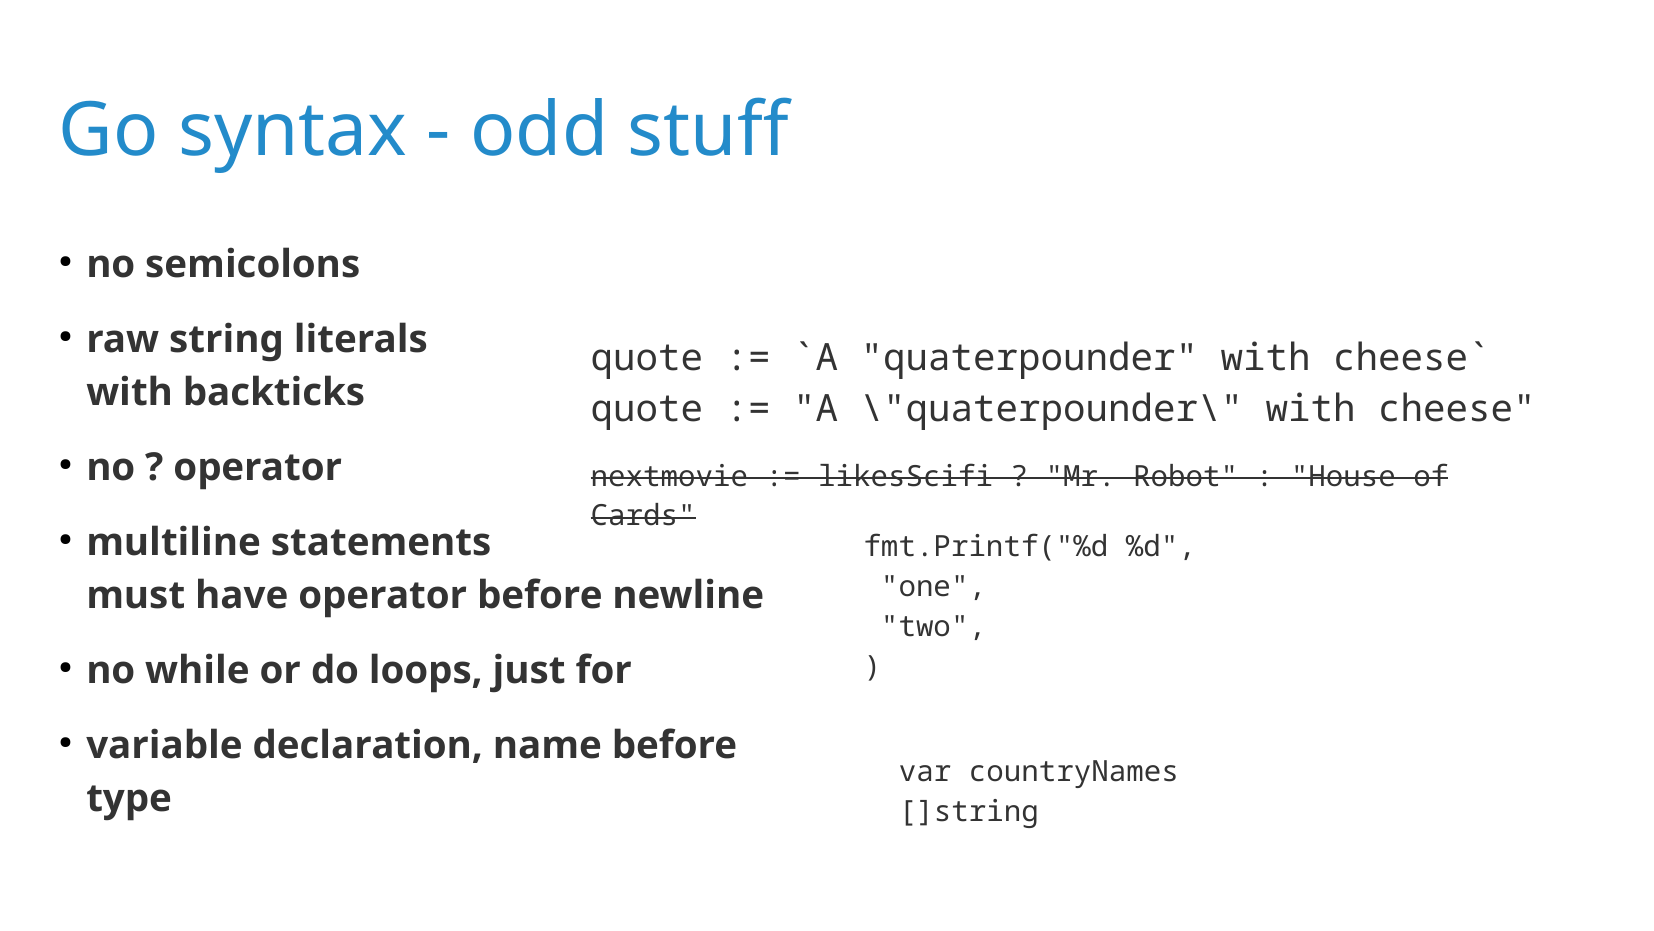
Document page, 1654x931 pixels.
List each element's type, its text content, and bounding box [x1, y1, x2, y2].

text_box fmt.Printf("%d %d", "one", "two", ) [863, 525, 1288, 656]
text_box nextmovie := likesScifi ? "Mr. Robot" : "House of Cards" [590, 454, 1546, 538]
list no semicolons raw string literals with backticks no ? operator multiline statements must have operator before newline no while or do loops, just for variable declaration, name before type [59, 236, 809, 833]
title Go syntax - odd stuff [59, 59, 1595, 178]
text_box quote := `A "quaterpounder" with cheese` quote := "A \"quaterpounder\" with cheese" [590, 330, 1546, 414]
text_box var countryNames []string [898, 750, 1323, 880]
